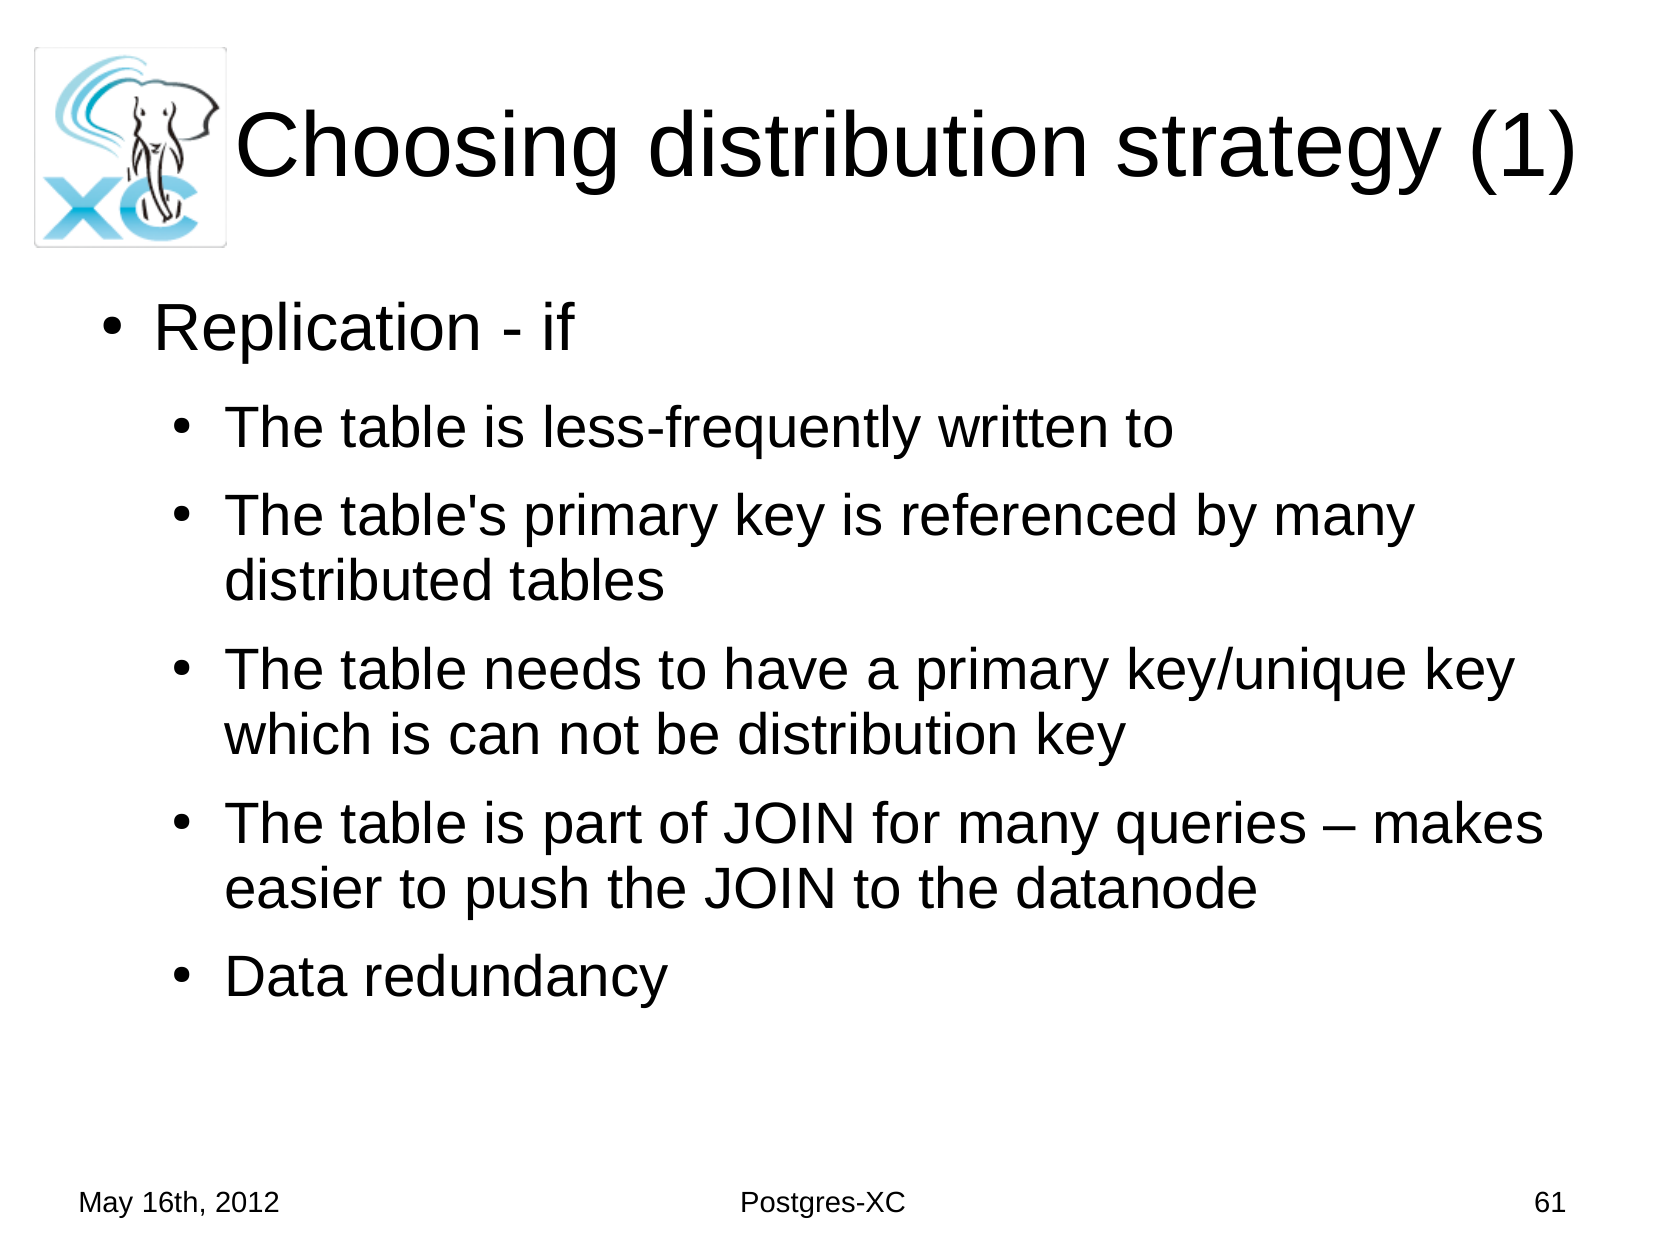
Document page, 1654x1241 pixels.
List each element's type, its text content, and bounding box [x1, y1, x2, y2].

title Choosing distribution strategy (1) [234, 48, 1599, 241]
picture [34, 47, 227, 248]
list Replication - if The table is less-frequently written to The table's primary key is referenced by many distributed tables The table needs to have a primary key/unique key which is can not be distribution key The table is part of JOIN for many queries – makes easier to push the JOIN to the datanode Data redundancy [82, 290, 1571, 1094]
